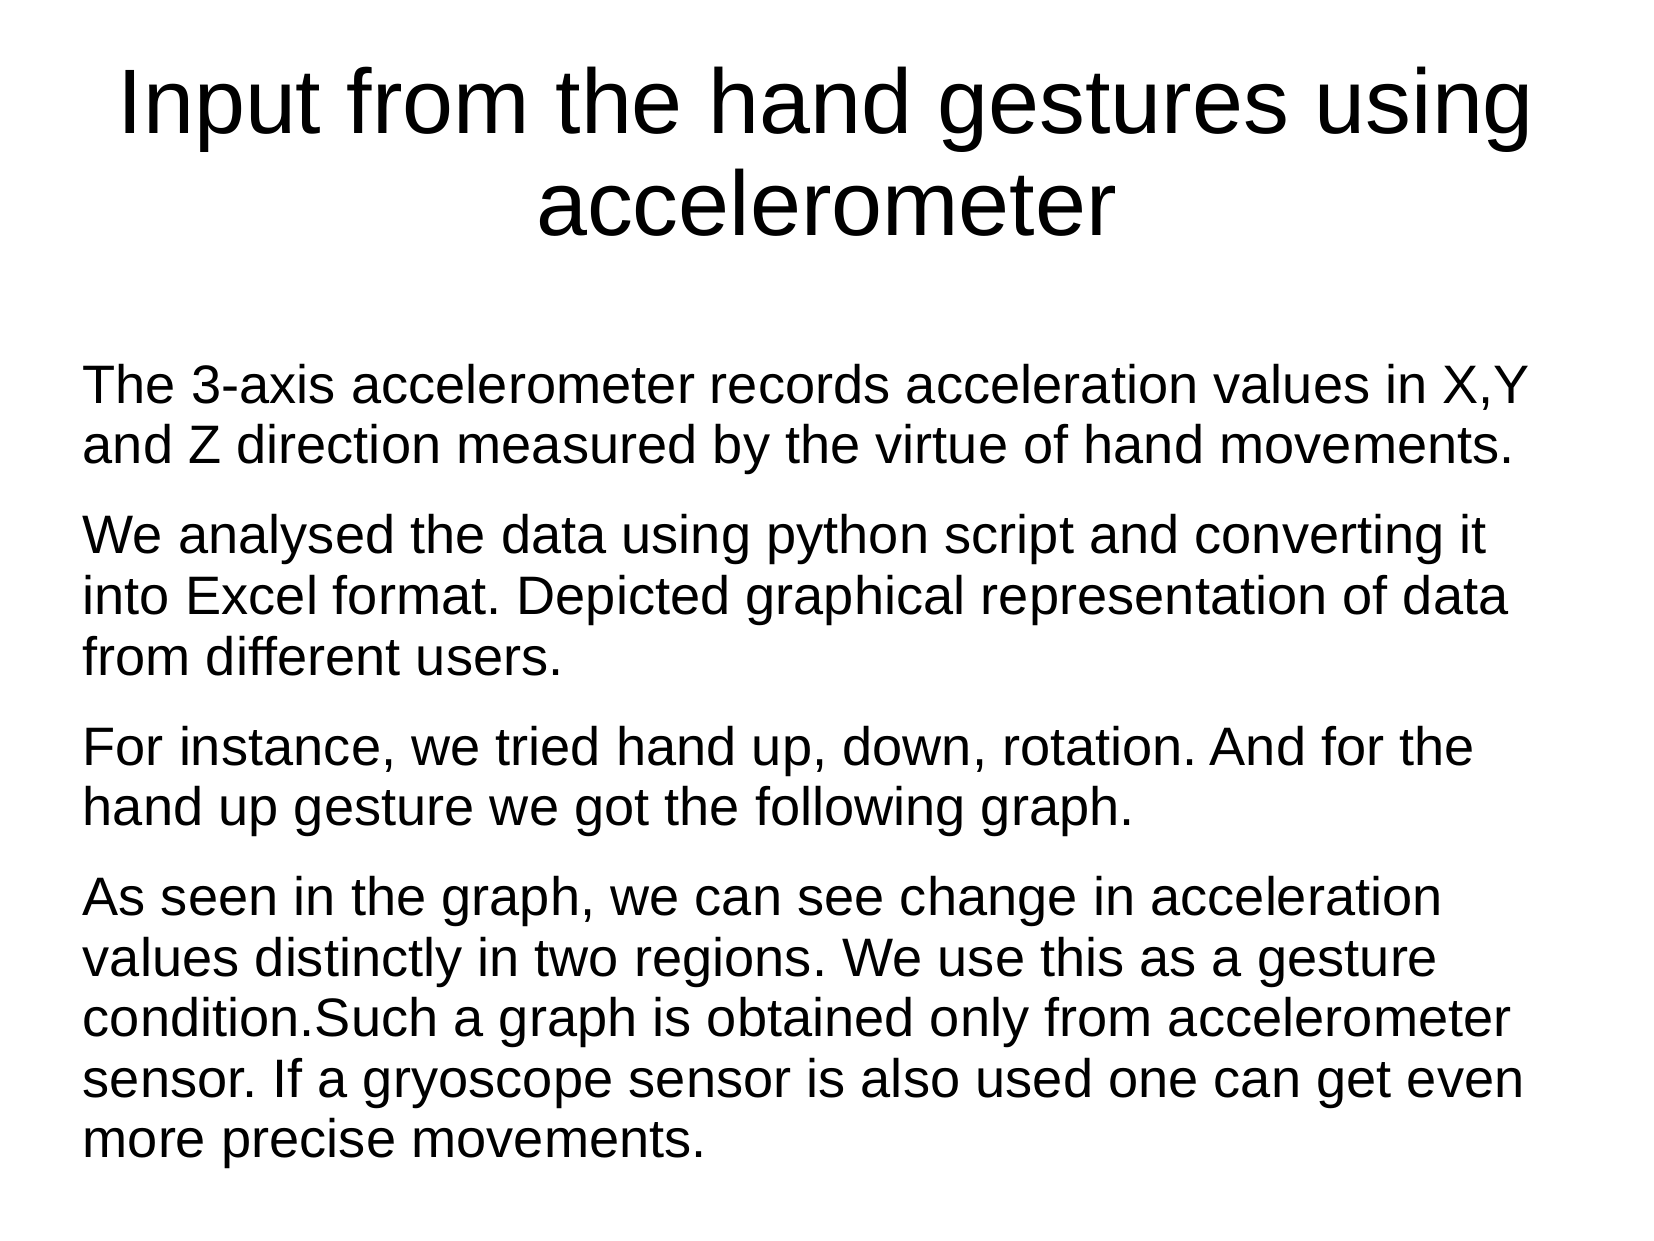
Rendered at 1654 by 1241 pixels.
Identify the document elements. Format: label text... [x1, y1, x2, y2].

title Input from the hand gestures using accelerometer [82, 49, 1571, 257]
list The 3-axis accelerometer records acceleration values in X,Y and Z direction measured by the virtue of hand movements. We analysed the data using python script and converting it into Excel format. Depicted graphical representation of data from different users. For instance, we tried hand up, down, rotation. And for the hand up gesture we got the following graph. As seen in the graph, we can see change in acceleration values distinctly in two regions. We use this as a gesture condition.Such a graph is obtained only from accelerometer sensor. If a gryoscope sensor is also used one can get even more precise movements. [82, 264, 1571, 1170]
